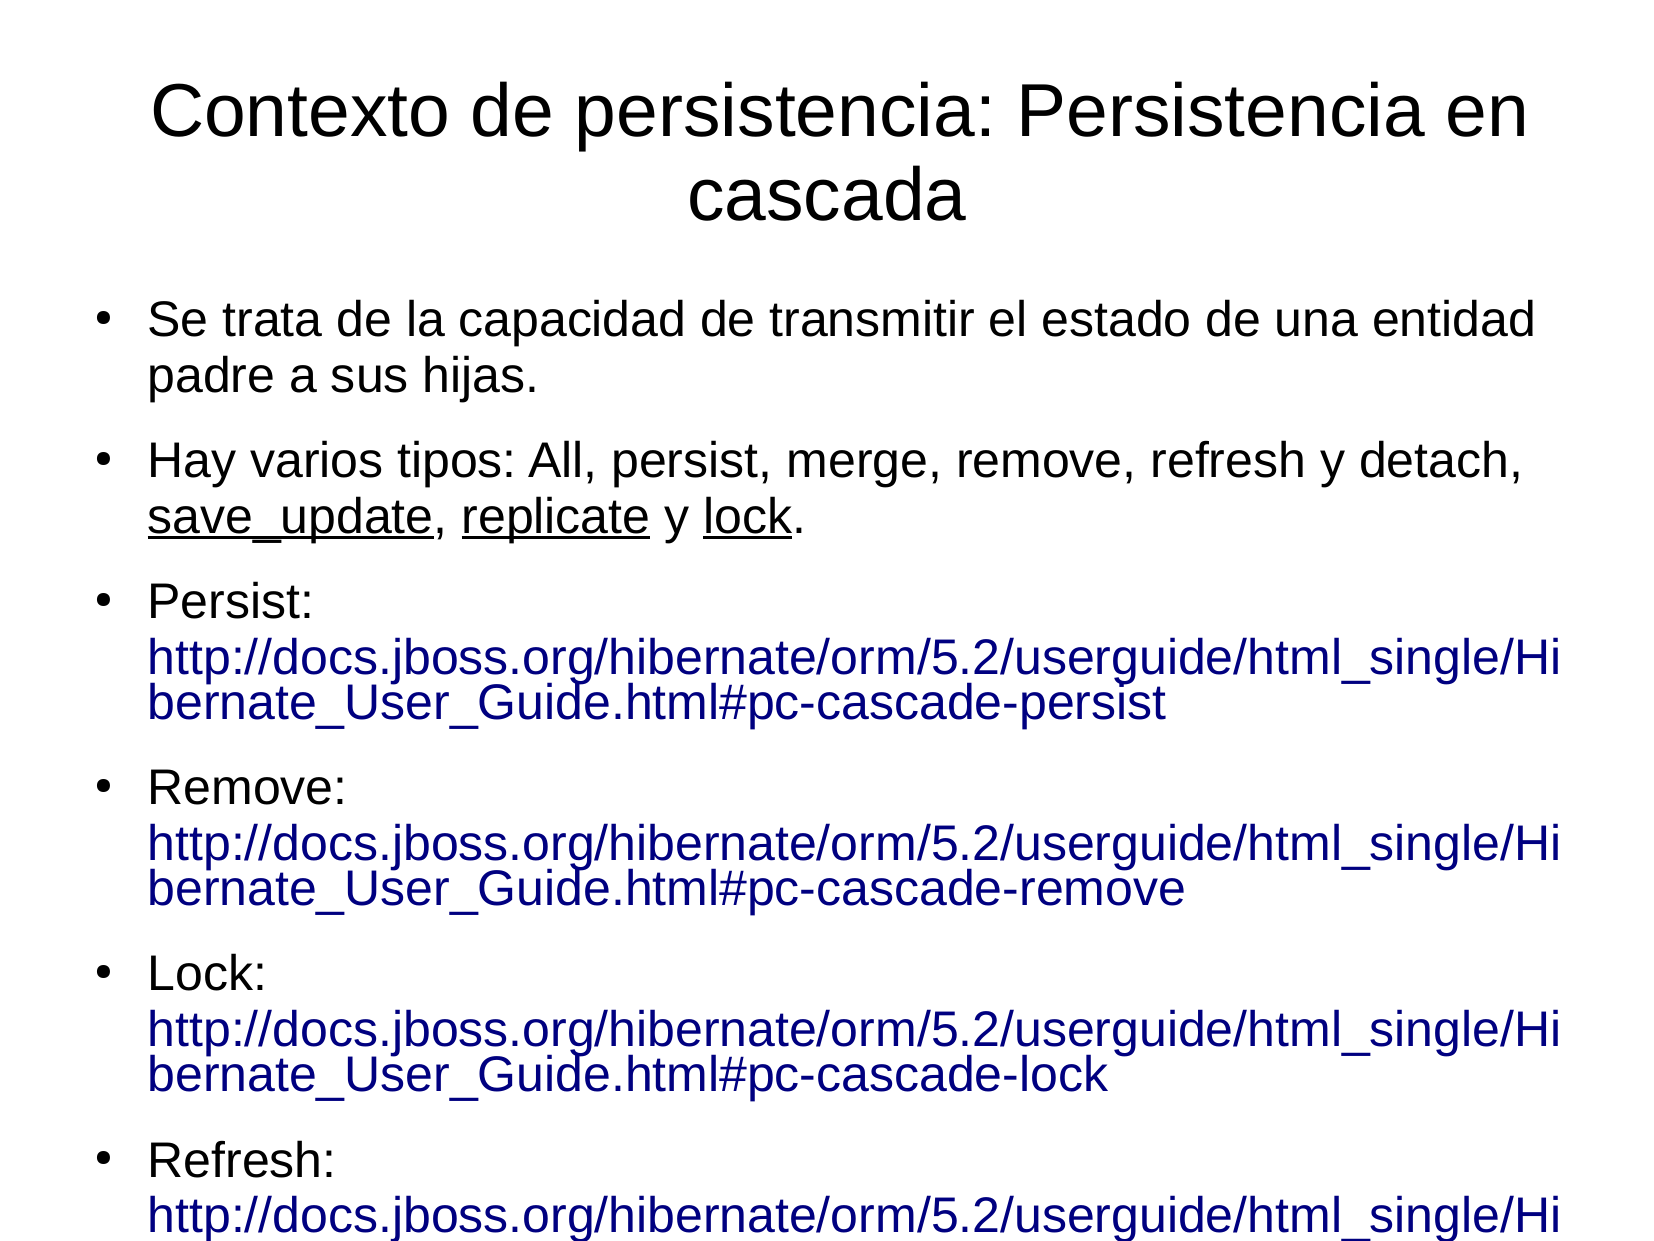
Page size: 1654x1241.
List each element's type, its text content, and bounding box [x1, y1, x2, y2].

title Contexto de persistencia: Persistencia en cascada [82, 49, 1571, 257]
list Se trata de la capacidad de transmitir el estado de una entidad padre a sus hijas. Hay varios tipos: All, persist, merge, remove, refresh y detach, save_update, replicate y lock. Persist: http://docs.jboss.org/hibernate/orm/5.2/userguide/html_single/Hibernate_User_Guide.html#pc-cascade-persist Remove: http://docs.jboss.org/hibernate/orm/5.2/userguide/html_single/Hibernate_User_Guide.html#pc-cascade-remove Lock: http://docs.jboss.org/hibernate/orm/5.2/userguide/html_single/Hibernate_User_Guide.html#pc-cascade-lock Refresh: http://docs.jboss.org/hibernate/orm/5.2/userguide/html_single/Hibernate_User_Guide.html#pc-cascade-refresh [76, 291, 1565, 1241]
